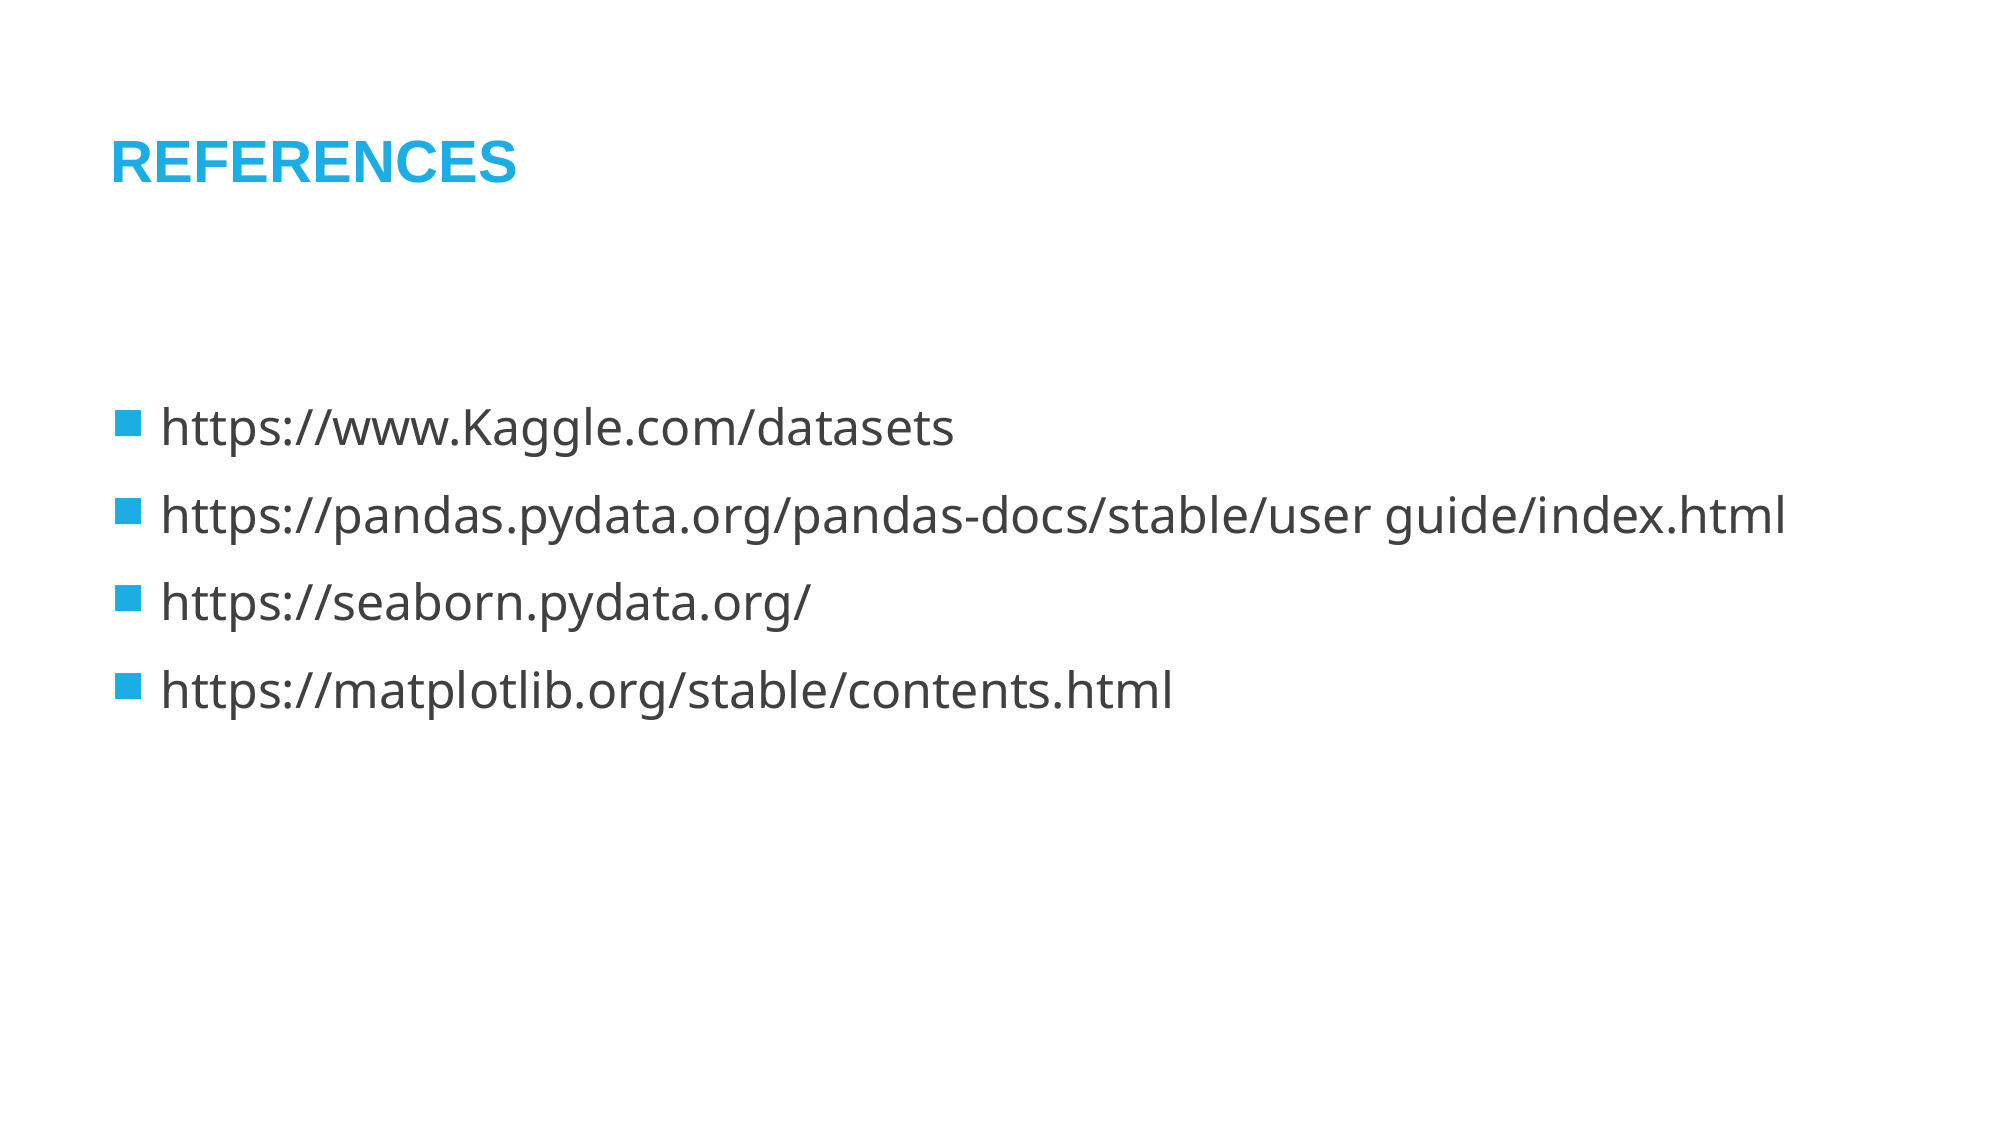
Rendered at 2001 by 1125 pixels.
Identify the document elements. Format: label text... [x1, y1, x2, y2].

title References [95, 115, 1905, 203]
list https://www.Kaggle.com/datasets https://pandas.pydata.org/pandas-docs/stable/user guide/index.html https://seaborn.pydata.org/ https://matplotlib.org/stable/contents.html [95, 213, 1905, 981]
